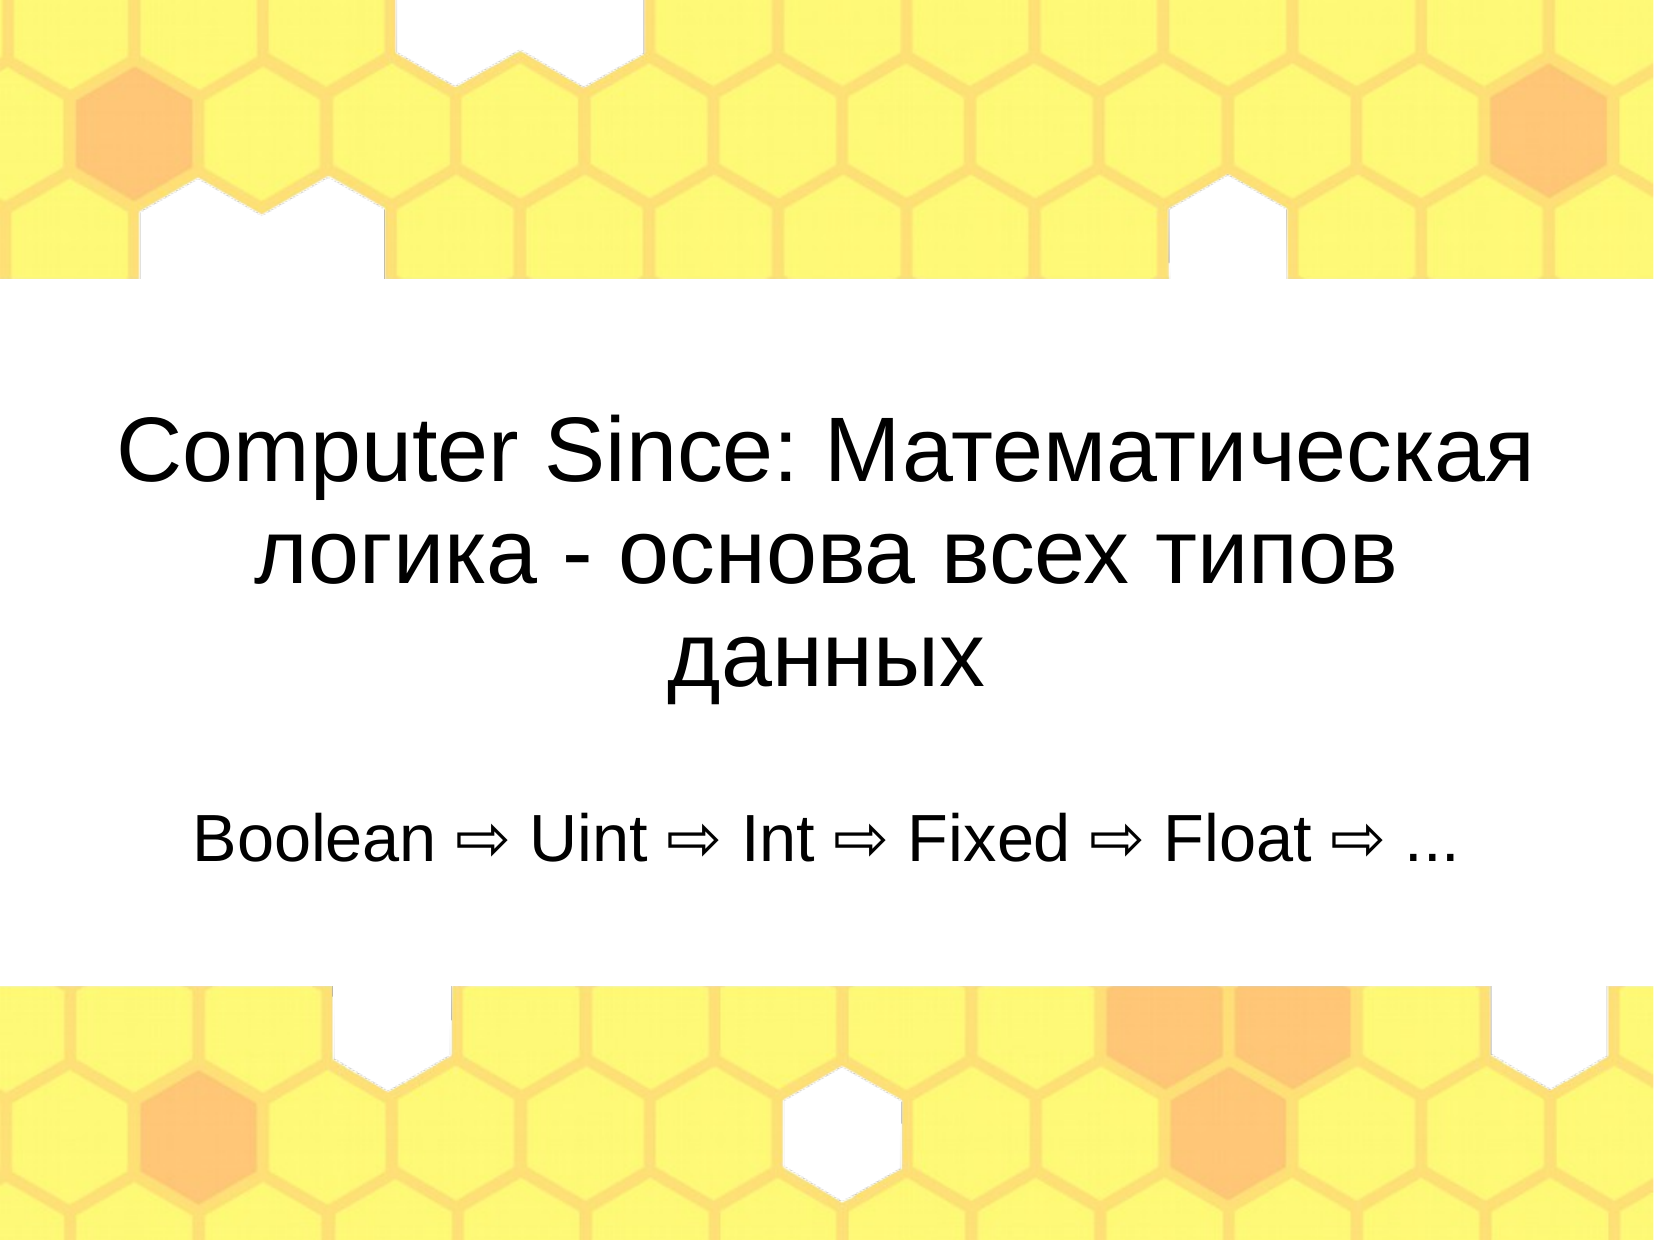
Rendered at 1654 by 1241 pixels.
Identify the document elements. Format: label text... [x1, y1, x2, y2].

title Computer Since: Математическая логика - основа всех типов данных [82, 398, 1571, 706]
subtitle Boolean ⇨ Uint ⇨ Int ⇨ Fixed ⇨ Float ⇨ ... [82, 744, 1571, 934]
picture [0, 0, 1654, 279]
picture [0, 986, 1654, 1240]
